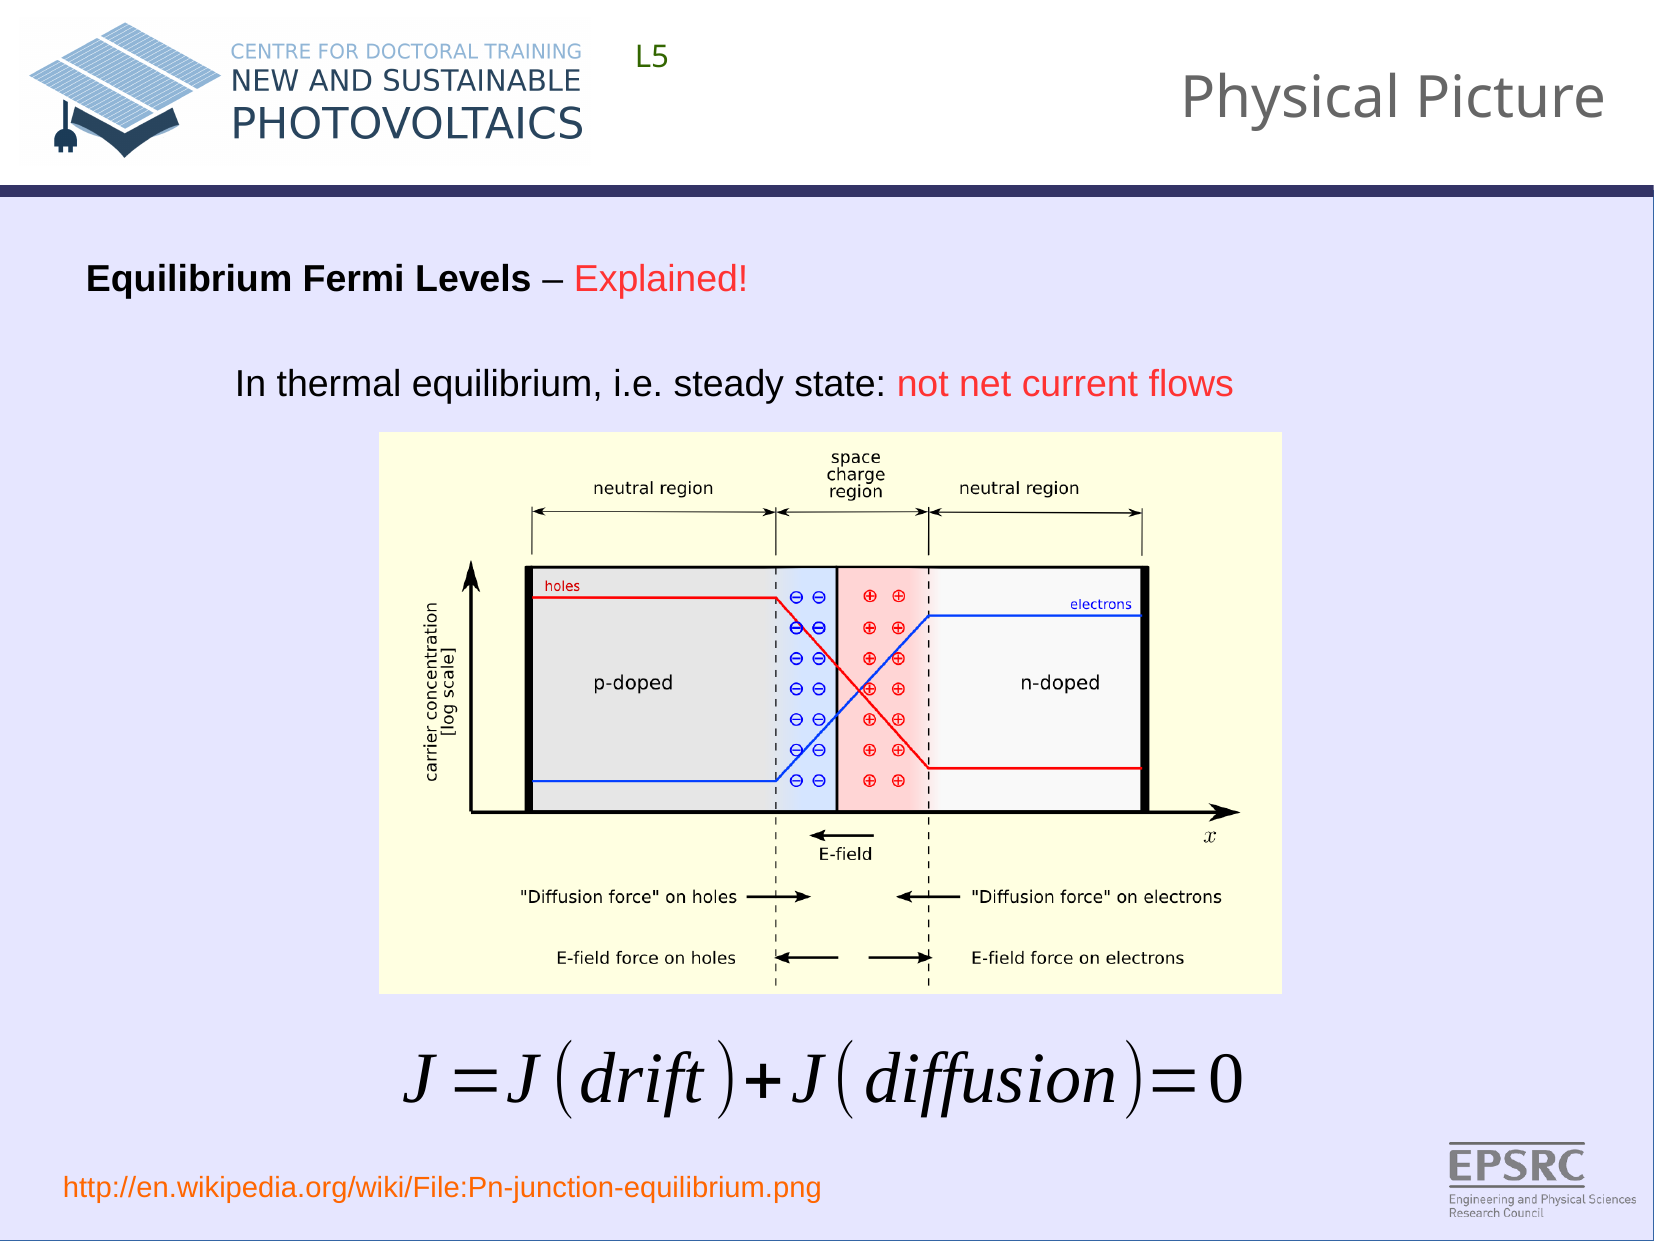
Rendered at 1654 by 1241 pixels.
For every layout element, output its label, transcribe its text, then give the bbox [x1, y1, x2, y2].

picture [379, 432, 1282, 994]
picture [1449, 1142, 1636, 1217]
text_box http://en.wikipedia.org/wiki/File:Pn-junction-equilibrium.png [48, 1163, 1049, 1221]
text_box In thermal equilibrium, i.e. steady state: not net current flows [220, 355, 1250, 413]
text_box Equilibrium Fermi Levels – Explained! [70, 249, 764, 307]
picture [19, 17, 591, 166]
text_box [0, 197, 1654, 1241]
chart [384, 1034, 1263, 1122]
text_box Physical Picture [770, 51, 1622, 142]
text_box L5 [620, 29, 880, 80]
